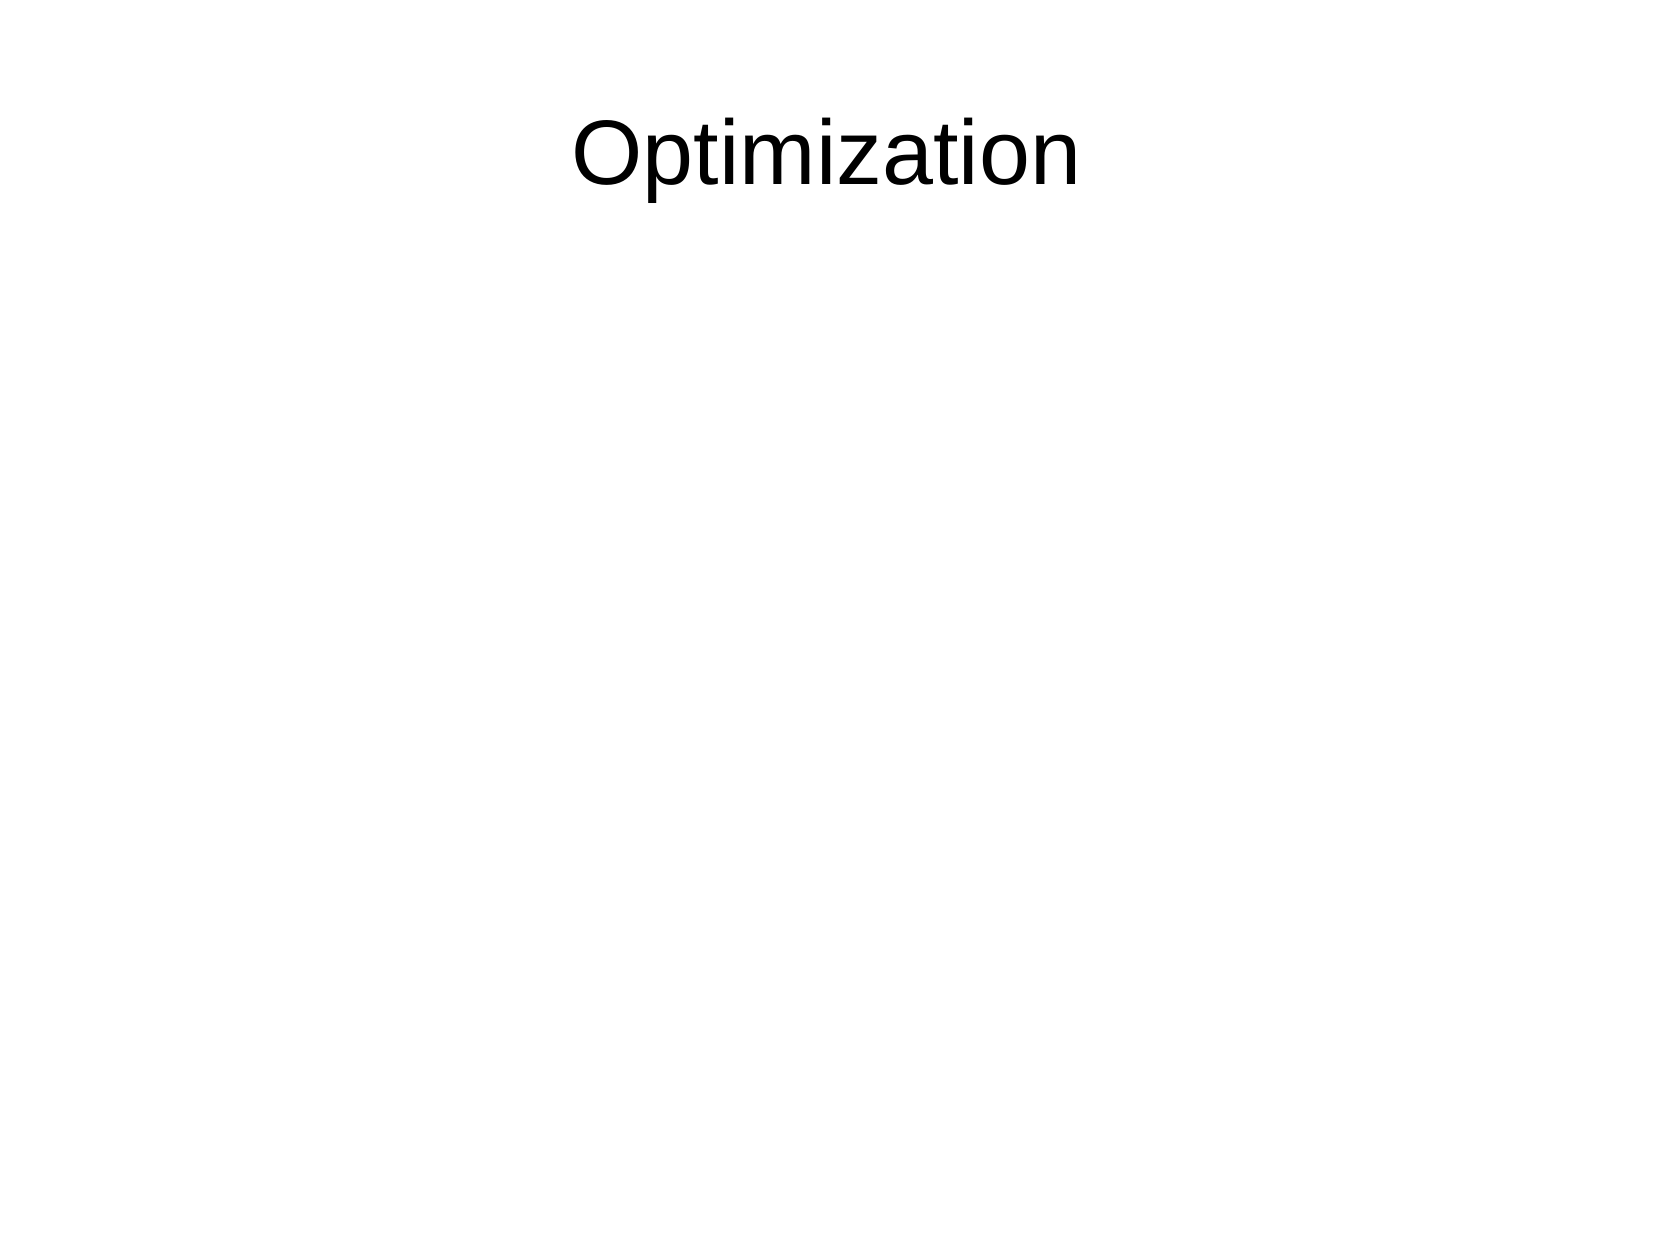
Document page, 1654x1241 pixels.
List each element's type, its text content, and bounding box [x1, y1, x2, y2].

title Optimization [82, 49, 1571, 257]
